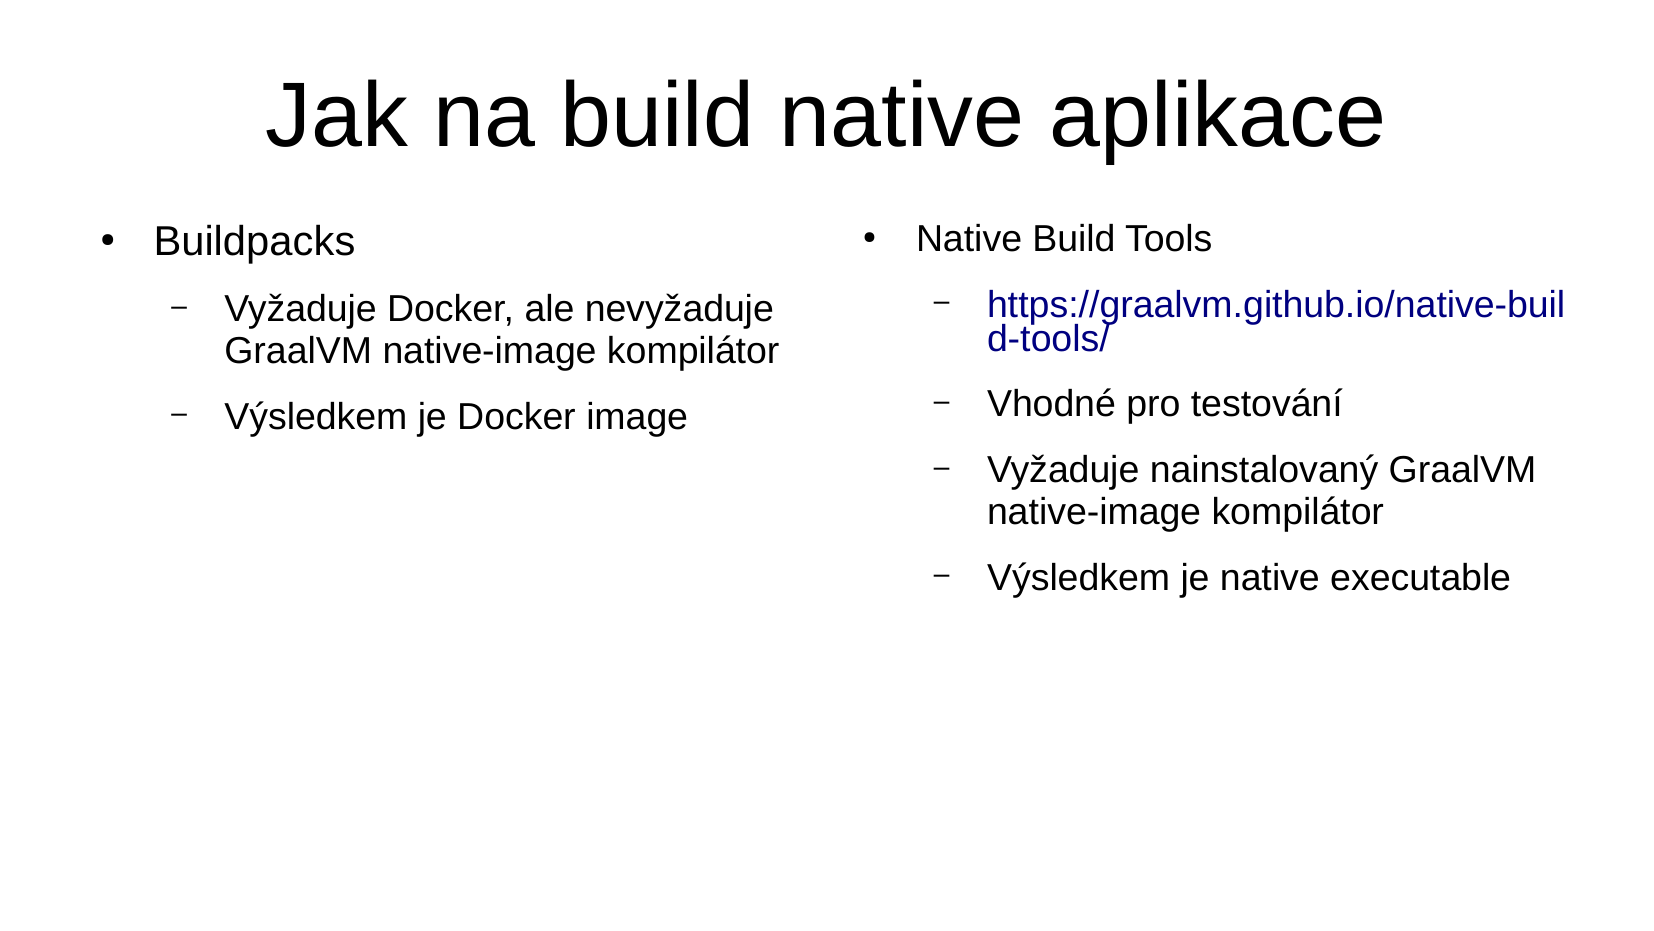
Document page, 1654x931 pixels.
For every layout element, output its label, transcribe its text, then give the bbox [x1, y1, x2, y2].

list Buildpacks Vyžaduje Docker, ale nevyžaduje GraalVM native-image kompilátor Výsledkem je Docker image [82, 217, 809, 758]
title Jak na build native aplikace [82, 37, 1571, 193]
list Native Build Tools https://graalvm.github.io/native-build-tools/ Vhodné pro testování Vyžaduje nainstalovaný GraalVM native-image kompilátor Výsledkem je native executable [845, 217, 1572, 758]
